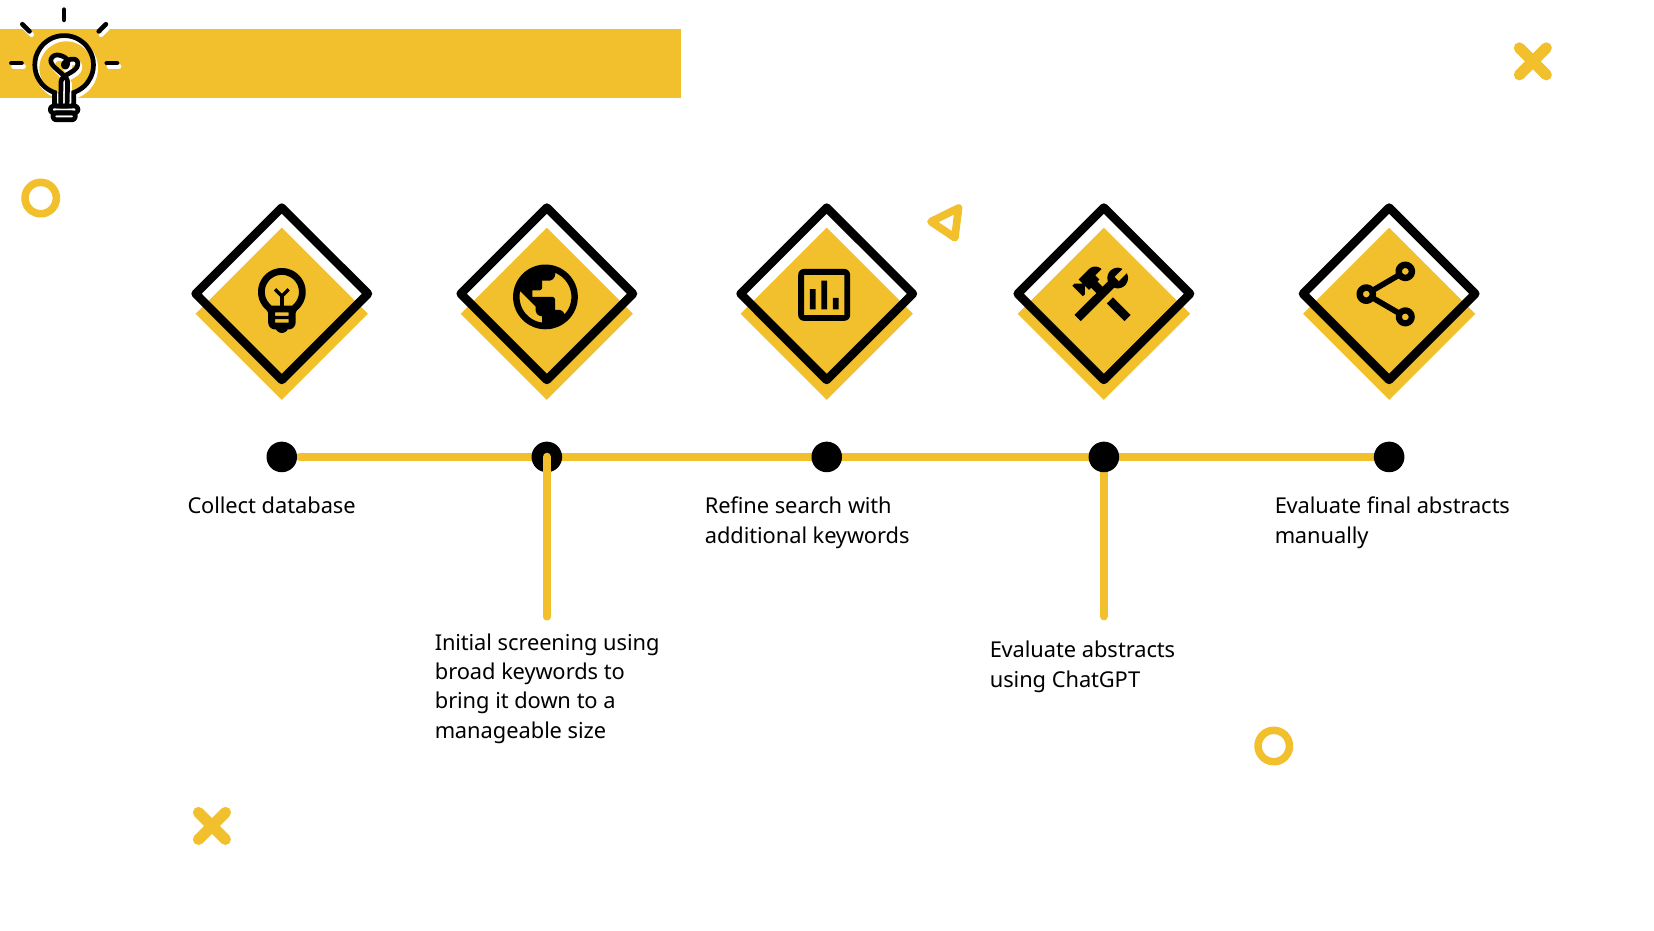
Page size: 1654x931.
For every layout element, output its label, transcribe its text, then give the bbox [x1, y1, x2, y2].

text_box [195, 307, 368, 400]
text_box Evaluate final abstracts manually [1274, 477, 1515, 563]
text_box Collect database [187, 476, 428, 563]
text_box [754, 227, 900, 373]
text_box Refine search with additional keywords [704, 477, 945, 563]
text_box [811, 441, 842, 473]
text_box [209, 227, 355, 373]
text_box [266, 441, 297, 473]
text_box [1316, 227, 1462, 372]
text_box [531, 441, 563, 472]
text_box Evaluate abstracts using ChatGPT [989, 615, 1230, 713]
text_box [740, 307, 913, 400]
text_box [474, 227, 620, 372]
text_box [1017, 307, 1191, 400]
text_box [1373, 441, 1405, 473]
text_box [1031, 227, 1177, 372]
text_box [1088, 441, 1120, 473]
text_box Initial screening using broad keywords to bring it down to a manageable size [434, 620, 675, 781]
text_box [460, 307, 633, 400]
text_box [1303, 307, 1476, 400]
